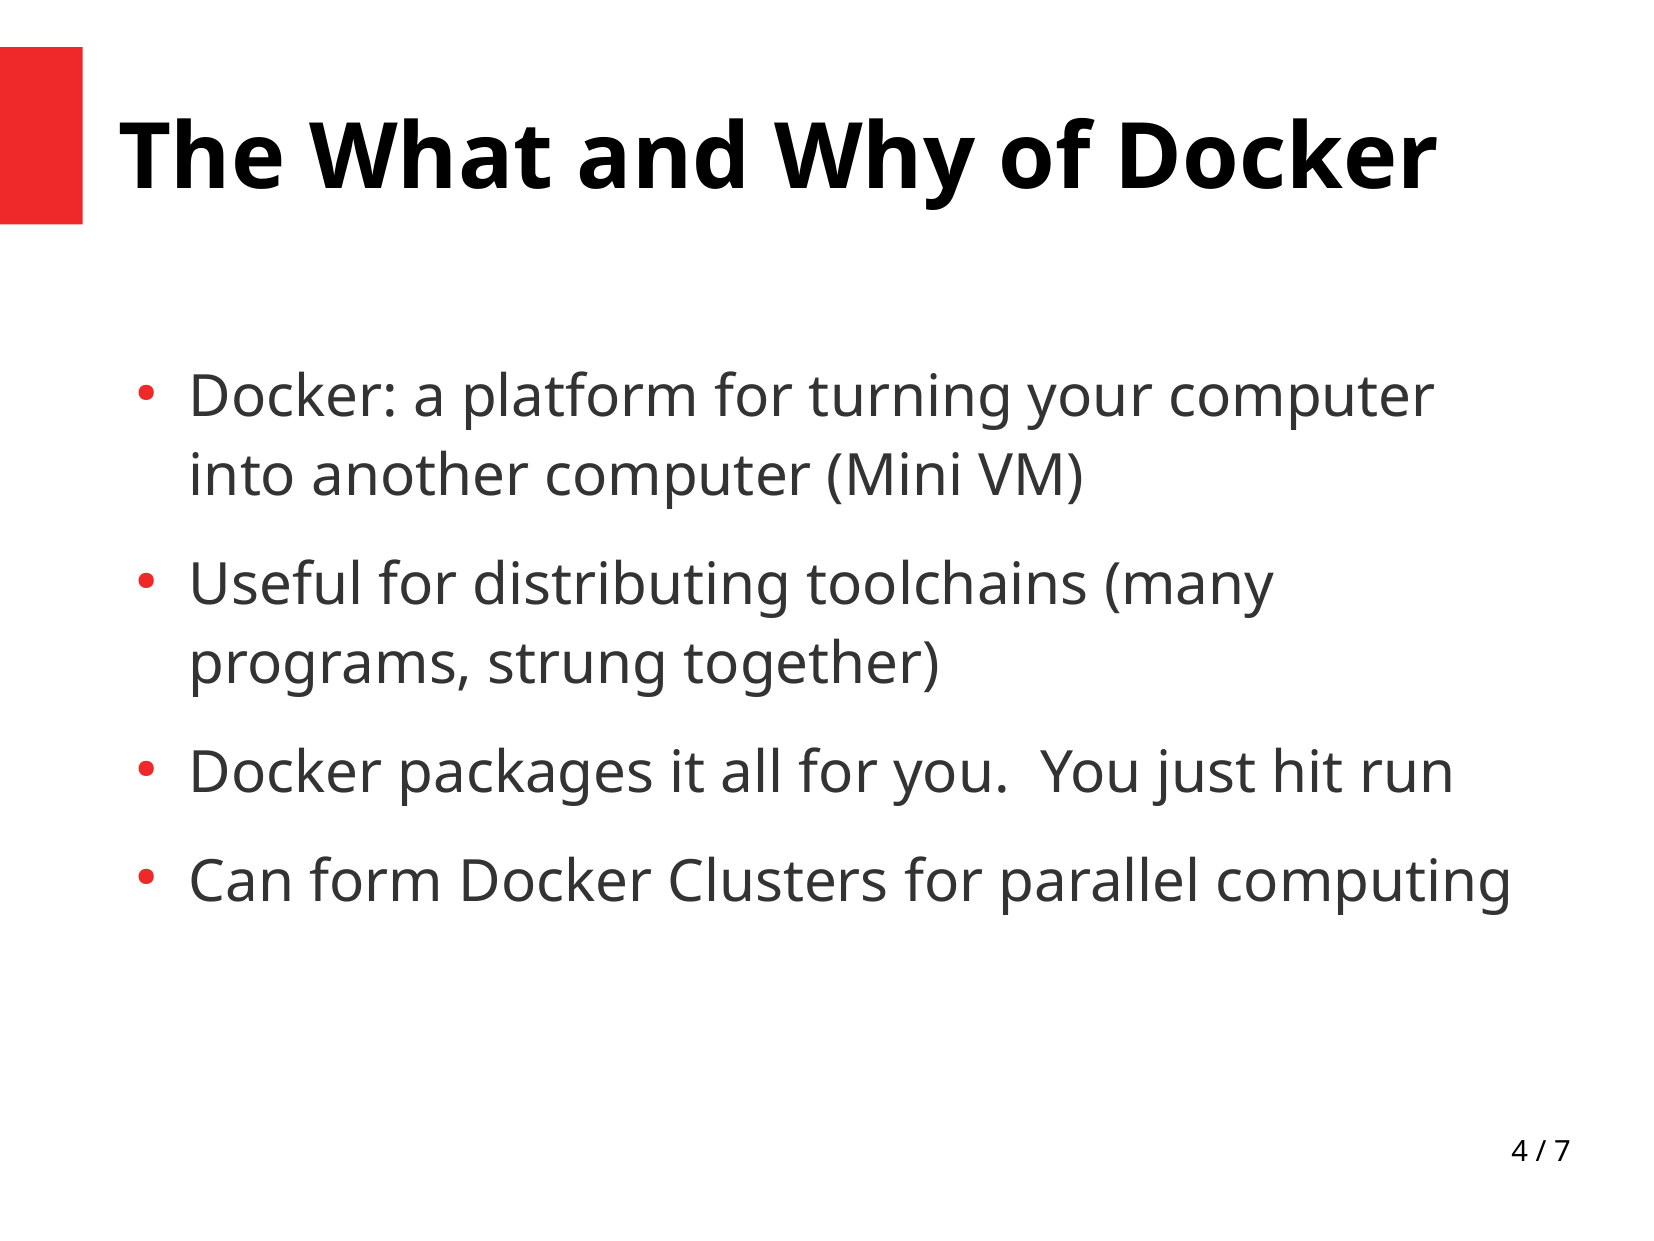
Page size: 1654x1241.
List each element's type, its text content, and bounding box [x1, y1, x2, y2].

title The What and Why of Docker [118, 49, 1571, 257]
list Docker: a platform for turning your computer into another computer (Mini VM) Useful for distributing toolchains (many programs, strung together) Docker packages it all for you. You just hit run Can form Docker Clusters for parallel computing [118, 354, 1536, 1074]
